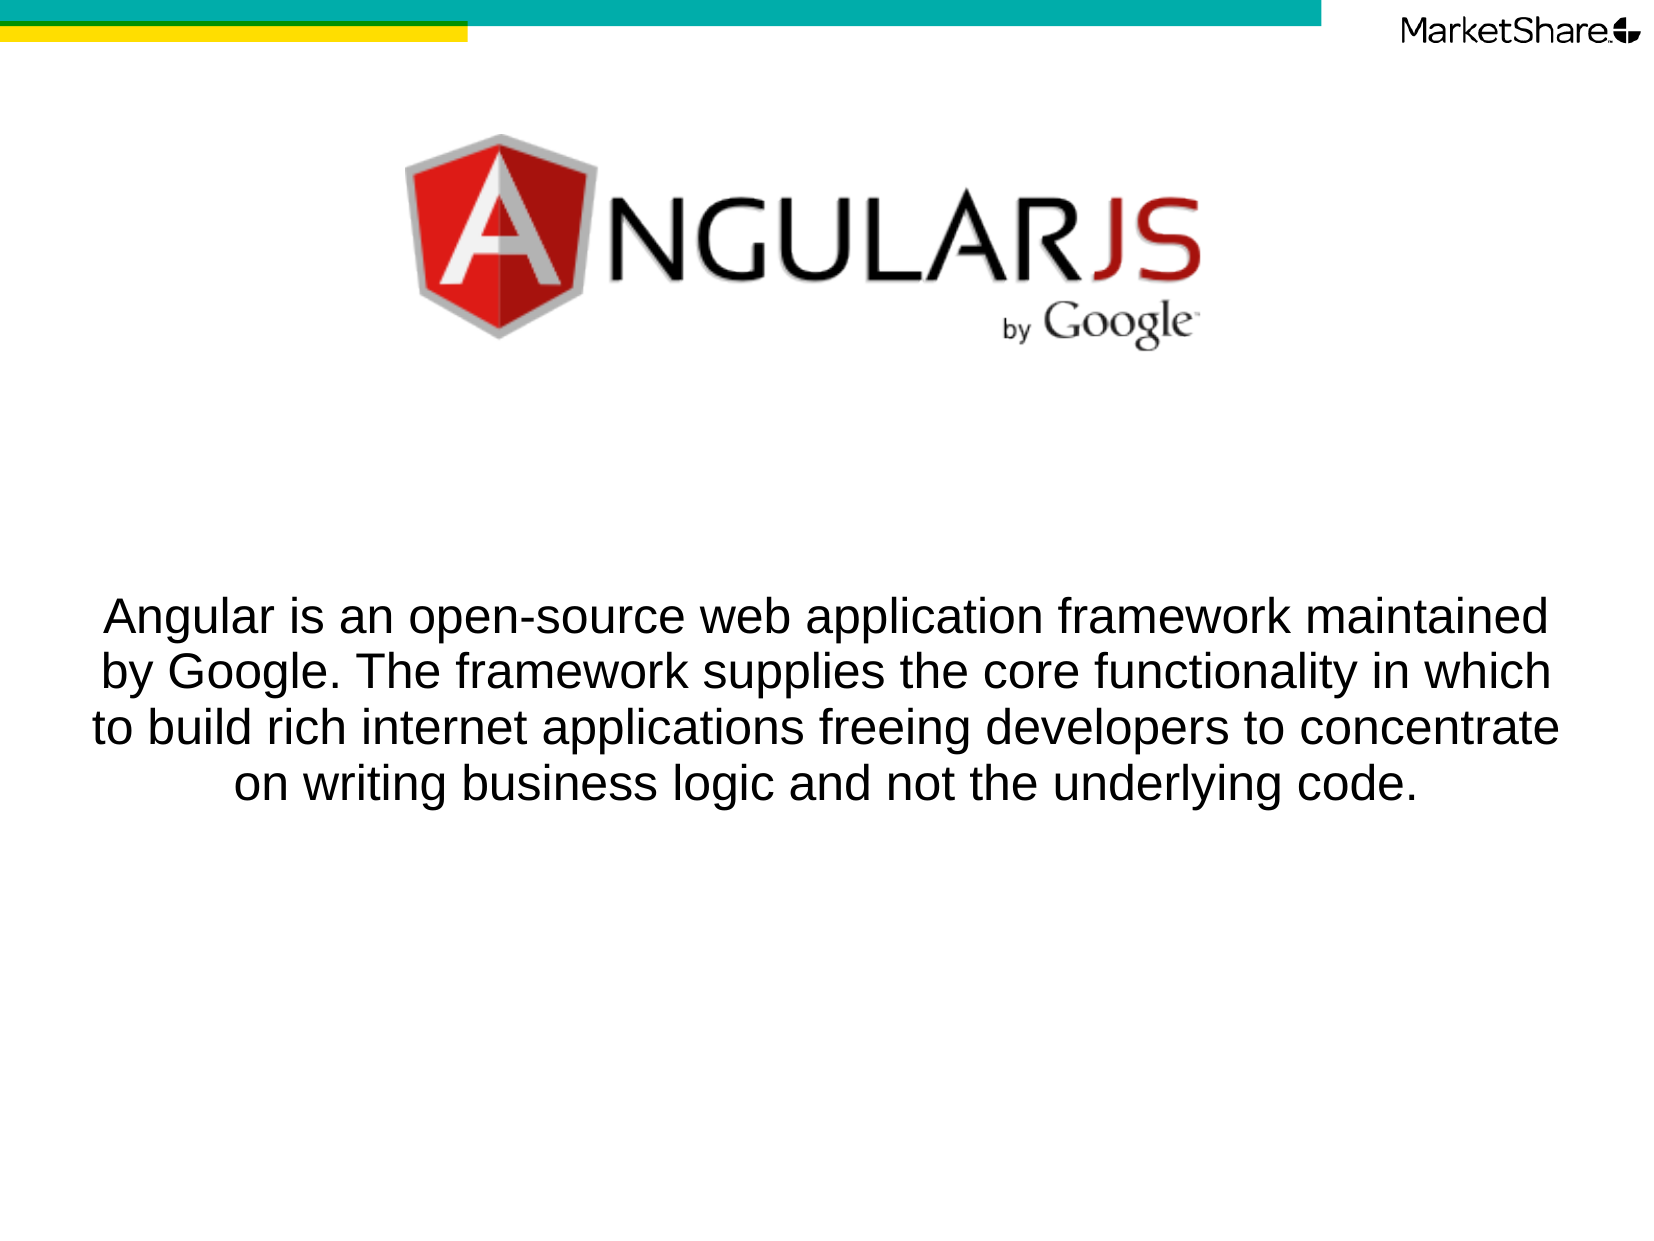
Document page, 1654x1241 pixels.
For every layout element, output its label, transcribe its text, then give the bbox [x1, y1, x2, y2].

picture [1390, 1, 1651, 57]
picture [405, 134, 1203, 360]
subtitle Angular is an open-source web application framework maintained by Google. The framework supplies the core functionality in which to build rich internet applications freeing developers to concentrate on writing business logic and not the underlying code. [82, 290, 1571, 1109]
